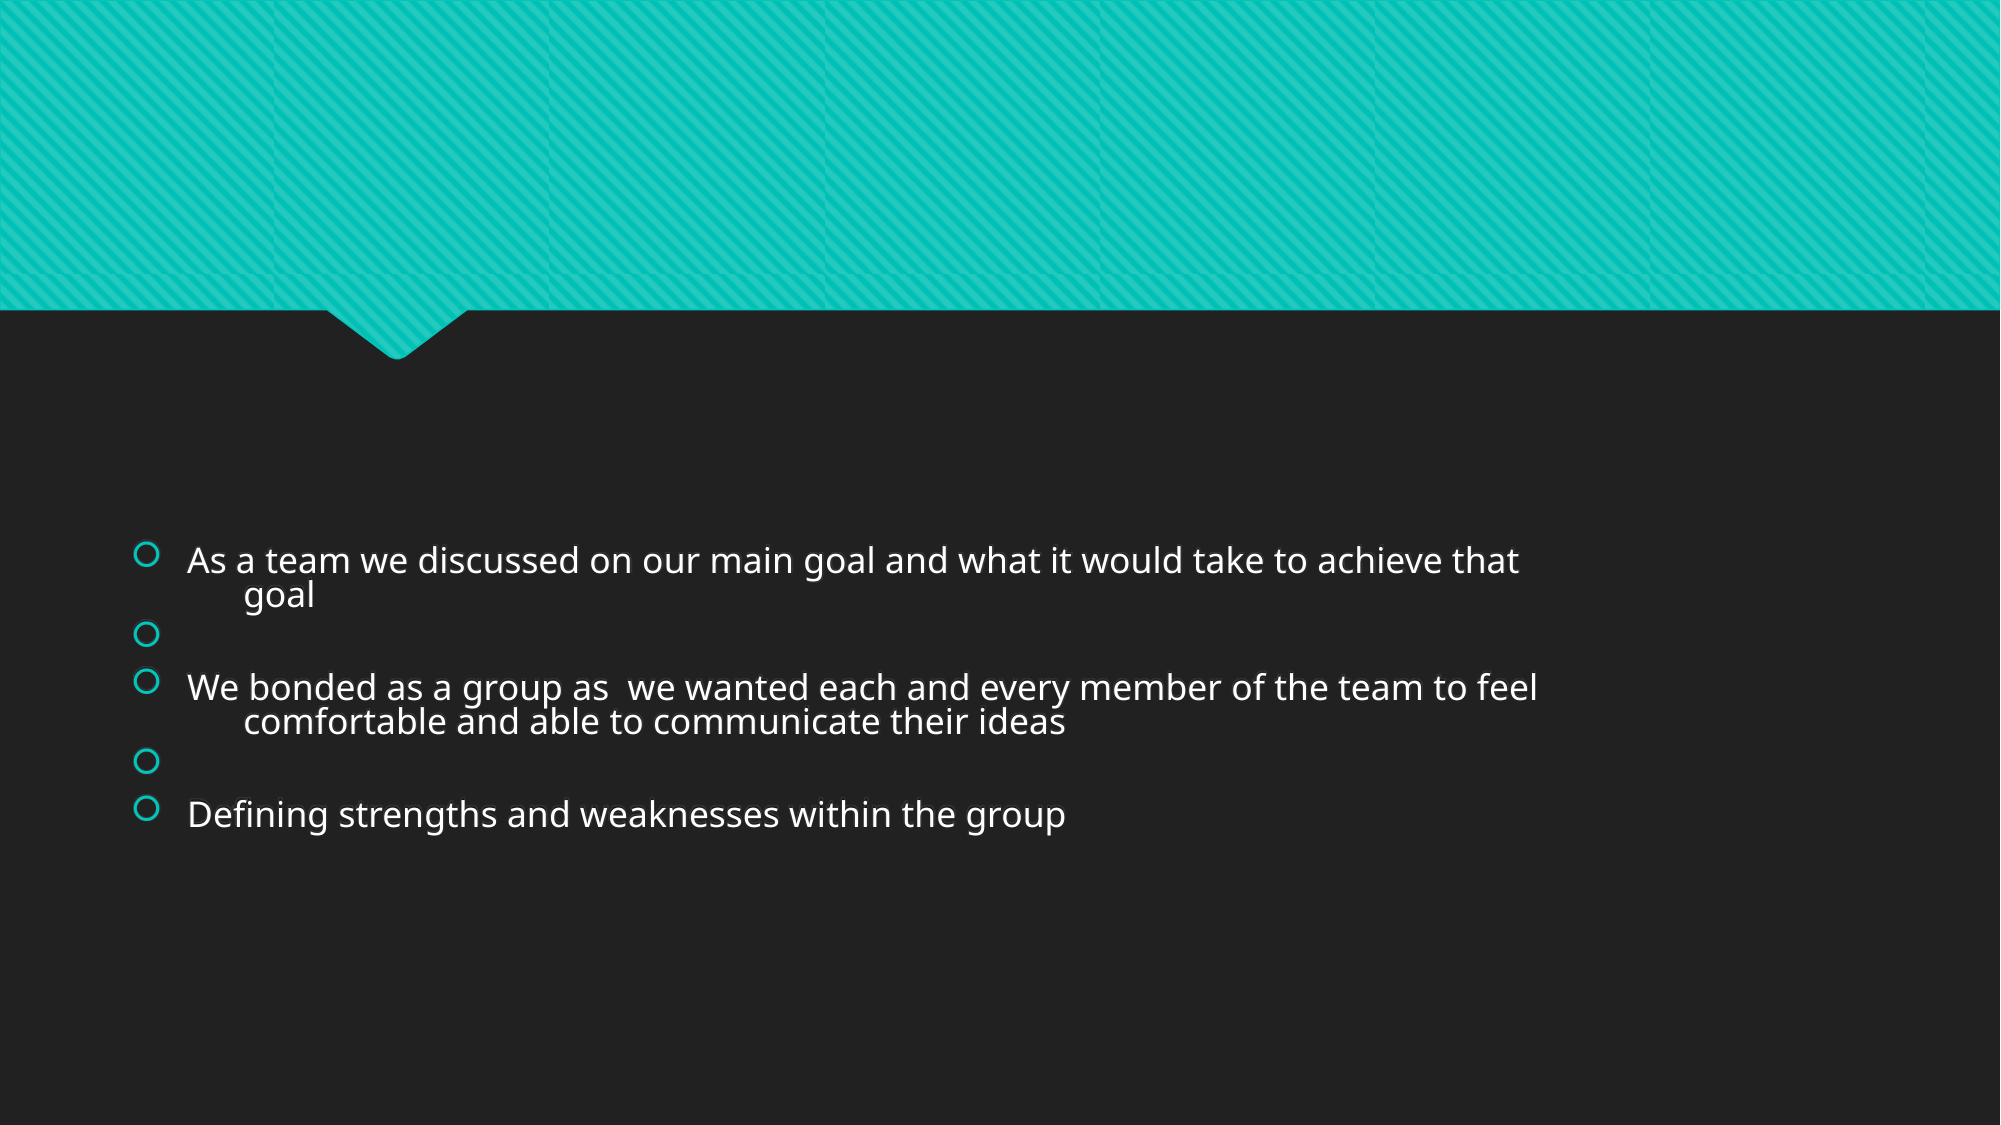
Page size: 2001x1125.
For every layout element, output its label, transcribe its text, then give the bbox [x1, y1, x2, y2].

list As a team we discussed on our main goal and what it would take to achieve that goal We bonded as a group as we wanted each and every member of the team to feel comfortable and able to communicate their ideas Defining strengths and weaknesses within the group [115, 509, 1584, 871]
